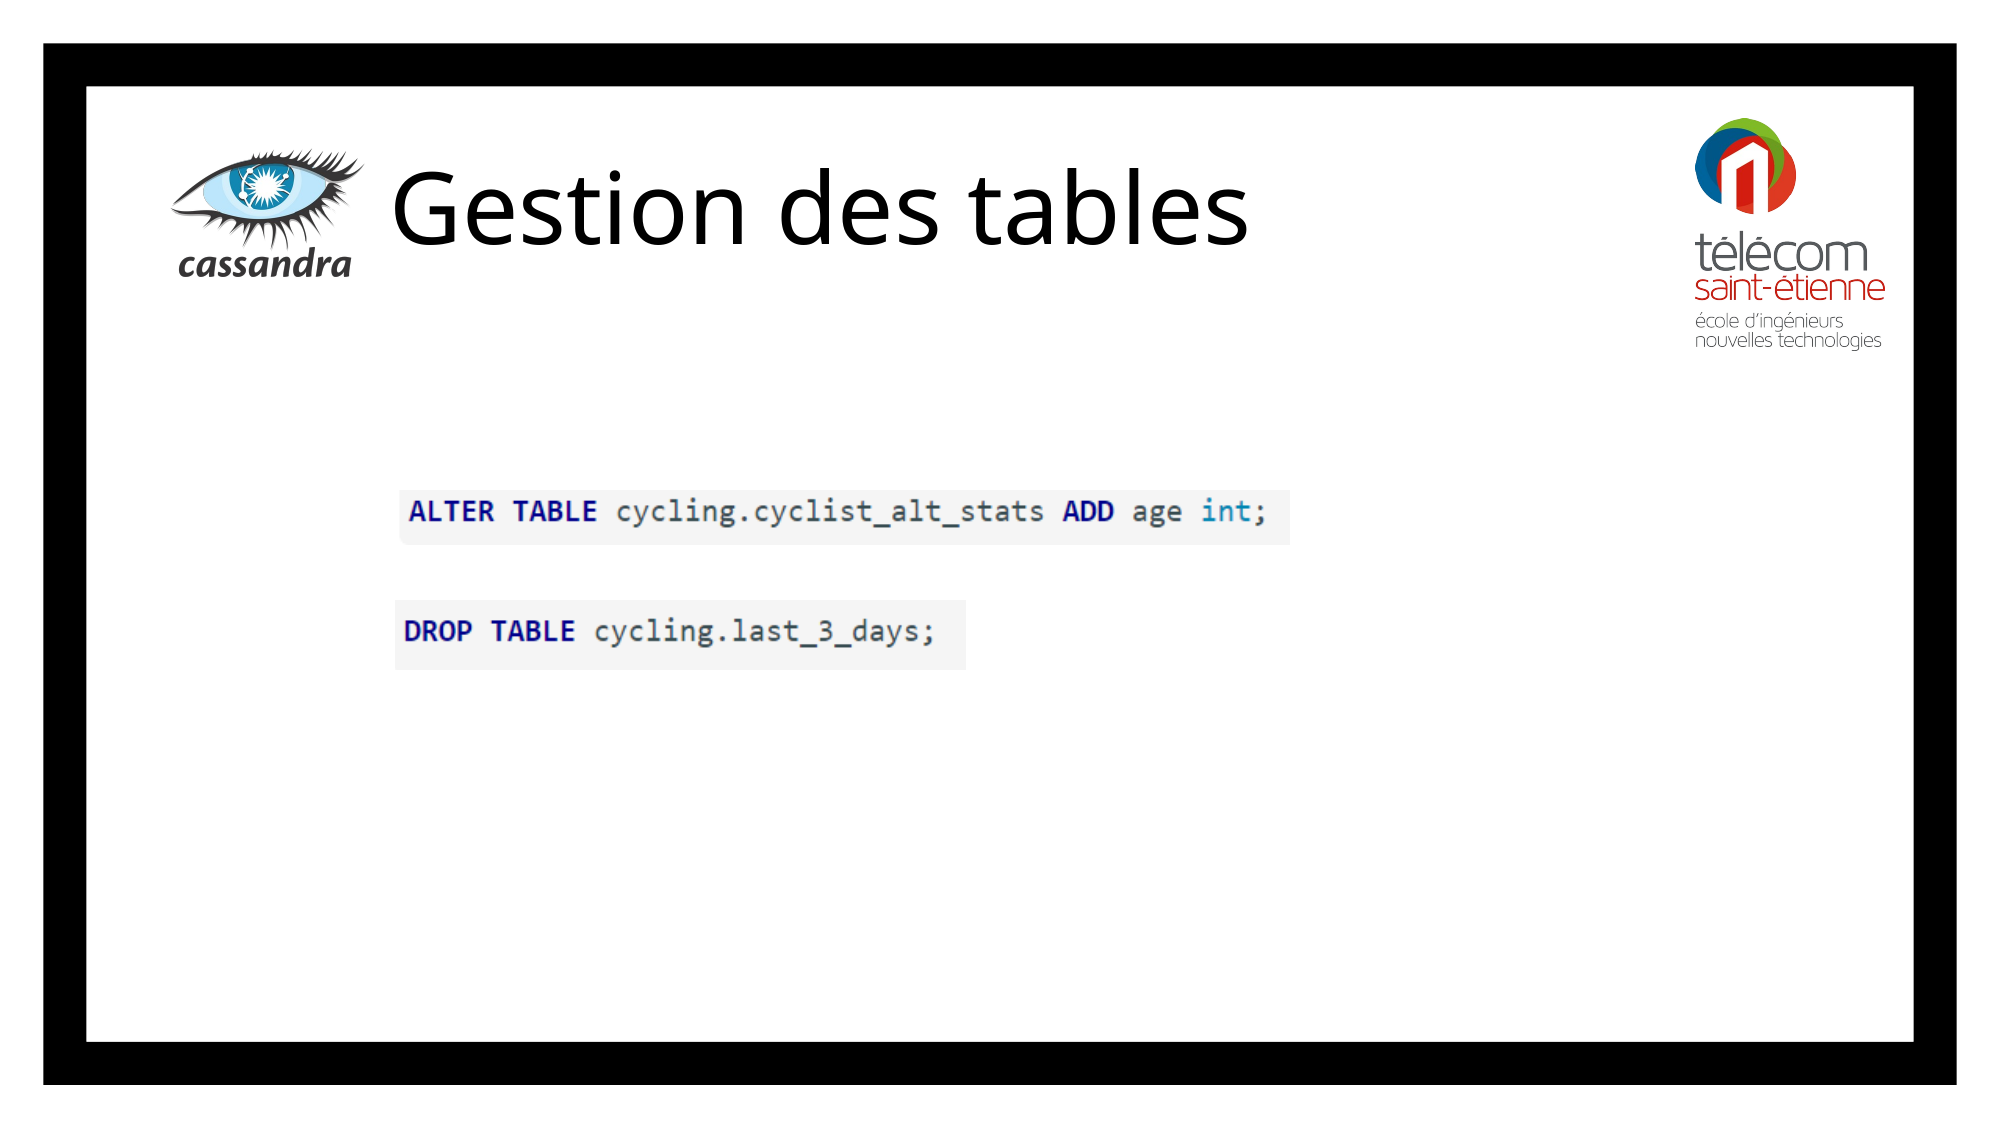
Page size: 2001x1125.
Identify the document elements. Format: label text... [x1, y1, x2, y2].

picture [1715, 134, 1730, 138]
picture [395, 490, 1290, 545]
title Gestion des tables [369, 138, 1849, 304]
picture [1695, 118, 1885, 351]
picture [395, 600, 966, 670]
picture [166, 144, 368, 280]
